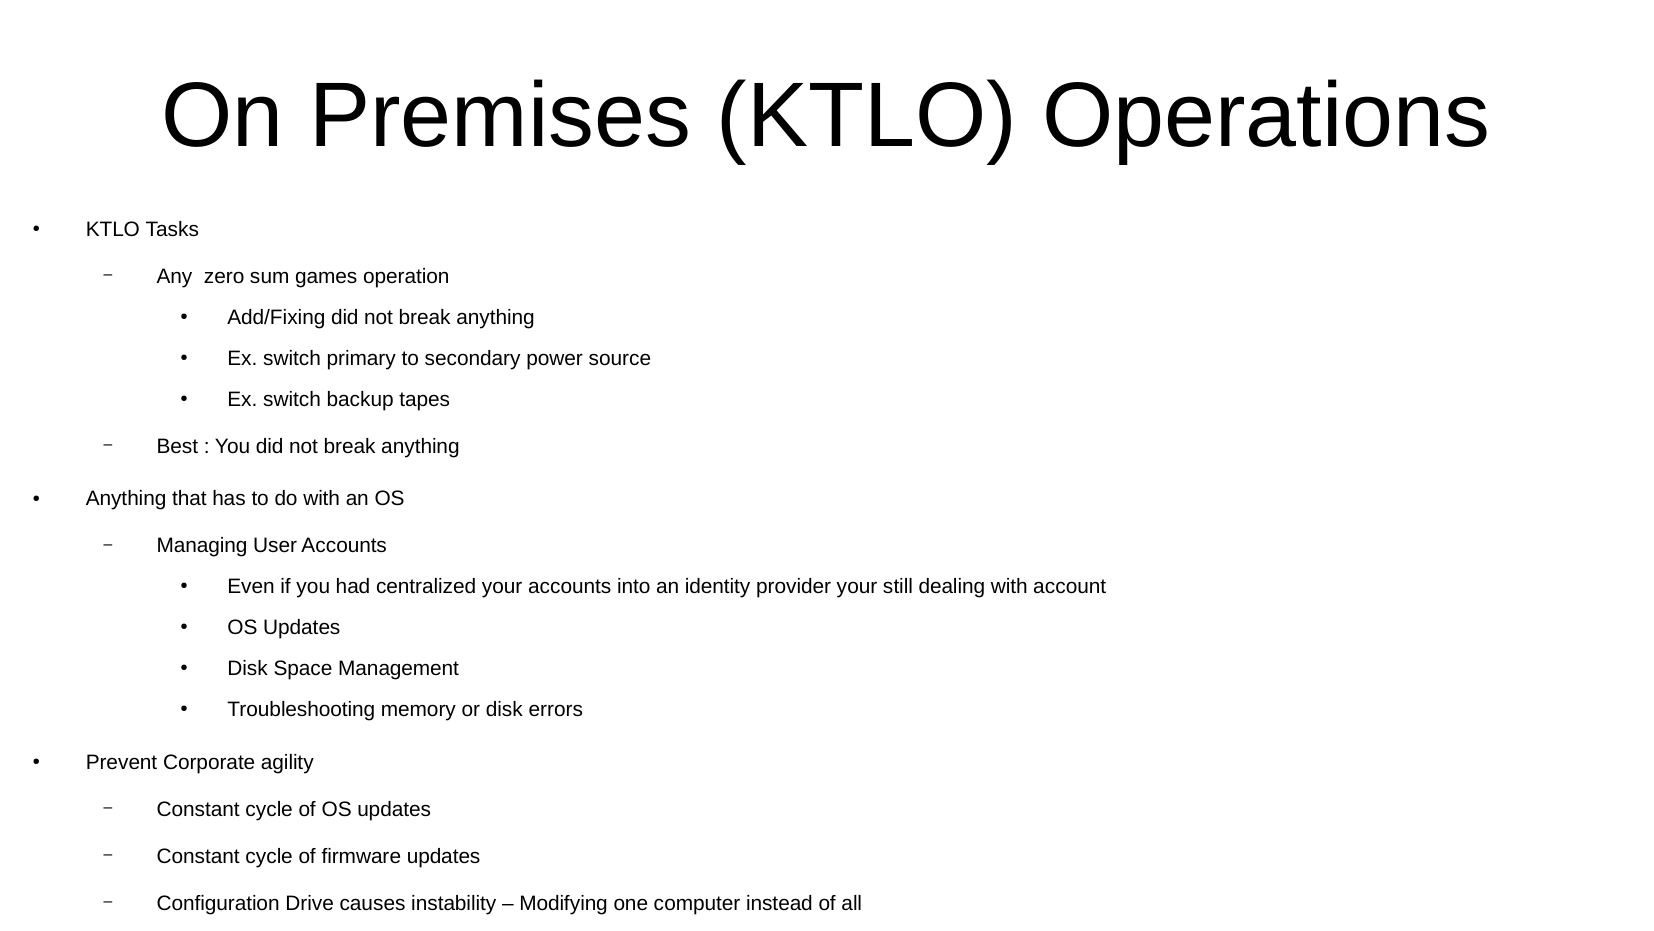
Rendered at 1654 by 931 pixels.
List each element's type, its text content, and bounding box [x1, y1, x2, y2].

title On Premises (KTLO) Operations [82, 37, 1571, 193]
list KTLO Tasks Any zero sum games operation Add/Fixing did not break anything Ex. switch primary to secondary power source Ex. switch backup tapes Best : You did not break anything Anything that has to do with an OS Managing User Accounts Even if you had centralized your accounts into an identity provider your still dealing with account OS Updates Disk Space Management Troubleshooting memory or disk errors Prevent Corporate agility Constant cycle of OS updates Constant cycle of firmware updates Configuration Drive causes instability – Modifying one computer instead of all [15, 217, 1571, 916]
